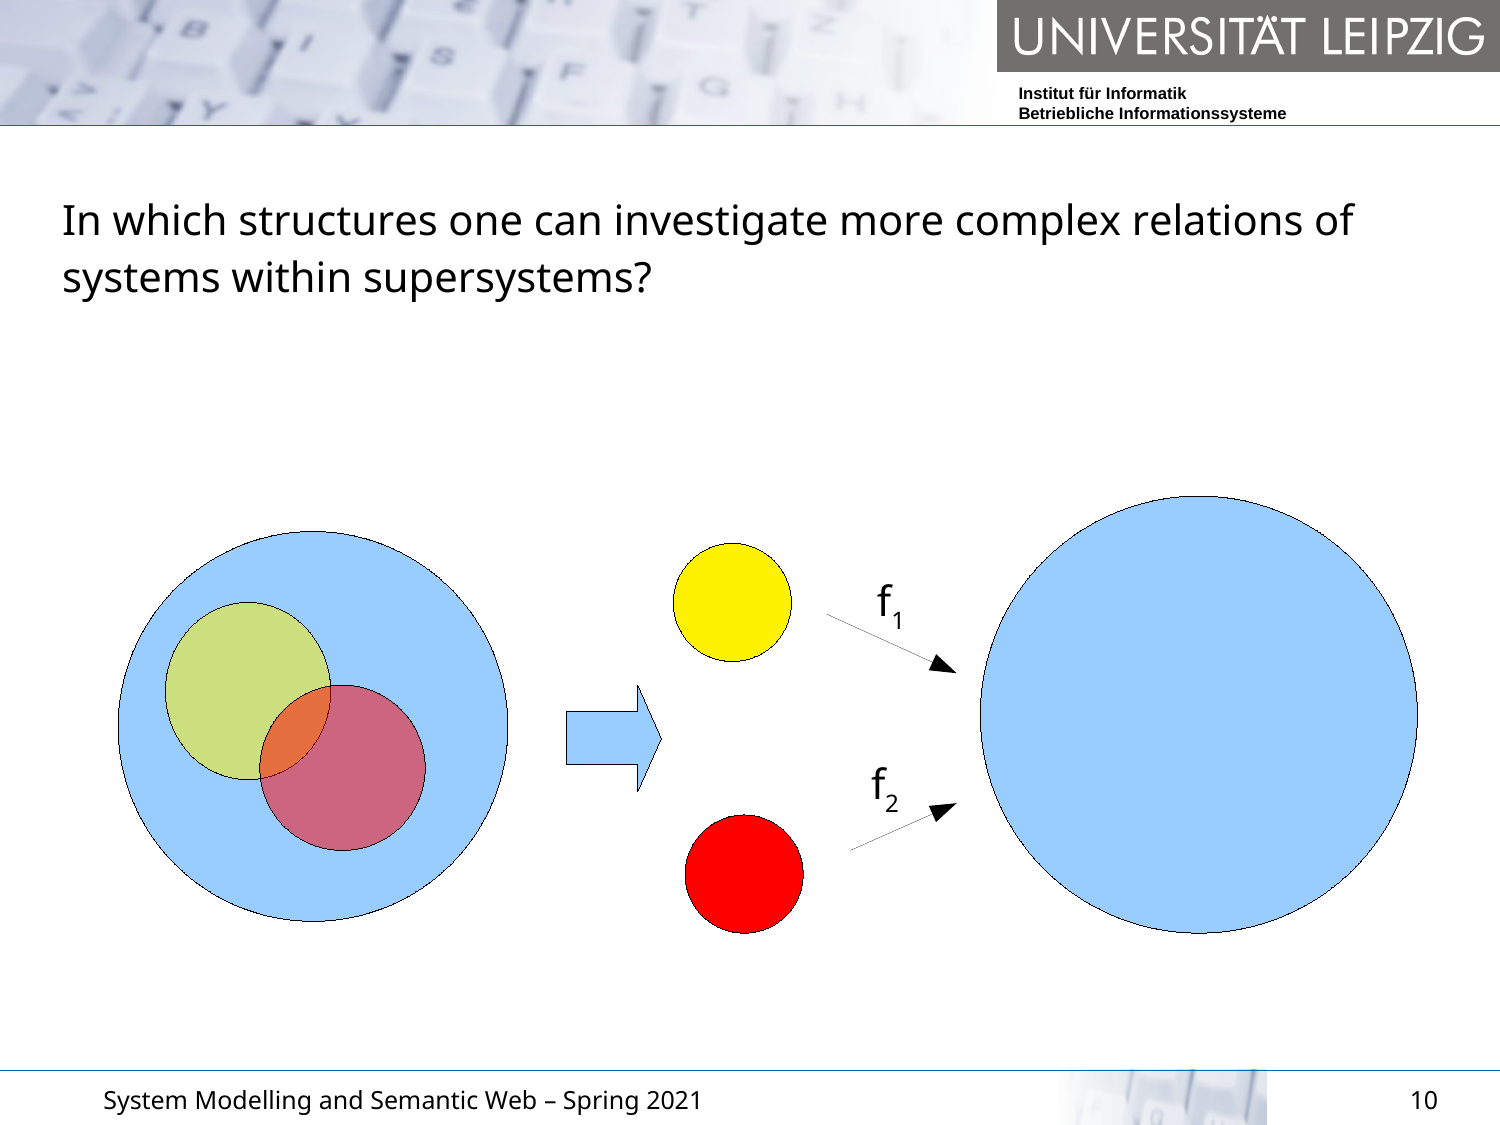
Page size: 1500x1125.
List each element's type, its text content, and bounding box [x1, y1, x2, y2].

text_box [673, 543, 792, 662]
list In which structures one can investigate more complex relations of systems within supersystems? [47, 183, 1465, 461]
picture [0, 0, 1500, 125]
text_box [566, 685, 662, 792]
text_box f2 [856, 750, 963, 826]
text_box [685, 814, 804, 934]
text_box [980, 496, 1418, 934]
text_box f1 [862, 566, 969, 642]
picture [1057, 1071, 1267, 1125]
text_box [118, 531, 508, 922]
